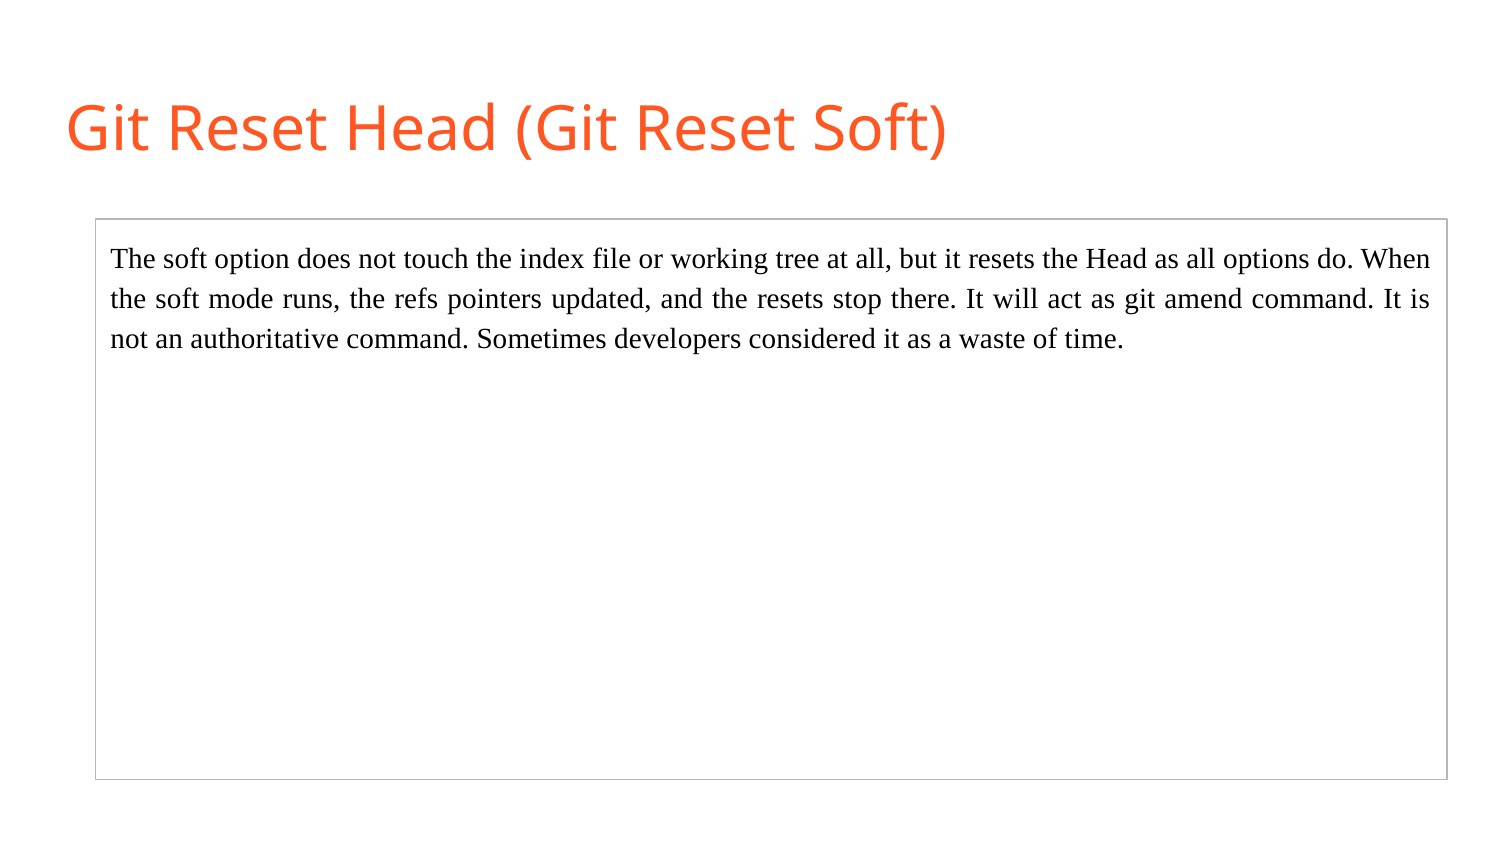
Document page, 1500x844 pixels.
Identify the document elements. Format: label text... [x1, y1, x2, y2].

text_box Git Reset Head (Git Reset Soft) [51, 72, 1449, 167]
text_box The soft option does not touch the index file or working tree at all, but it resets the Head as all options do. When the soft mode runs, the refs pointers updated, and the resets stop there. It will act as git amend command. It is not an authoritative command. Sometimes developers considered it as a waste of time. [95, 219, 1447, 780]
